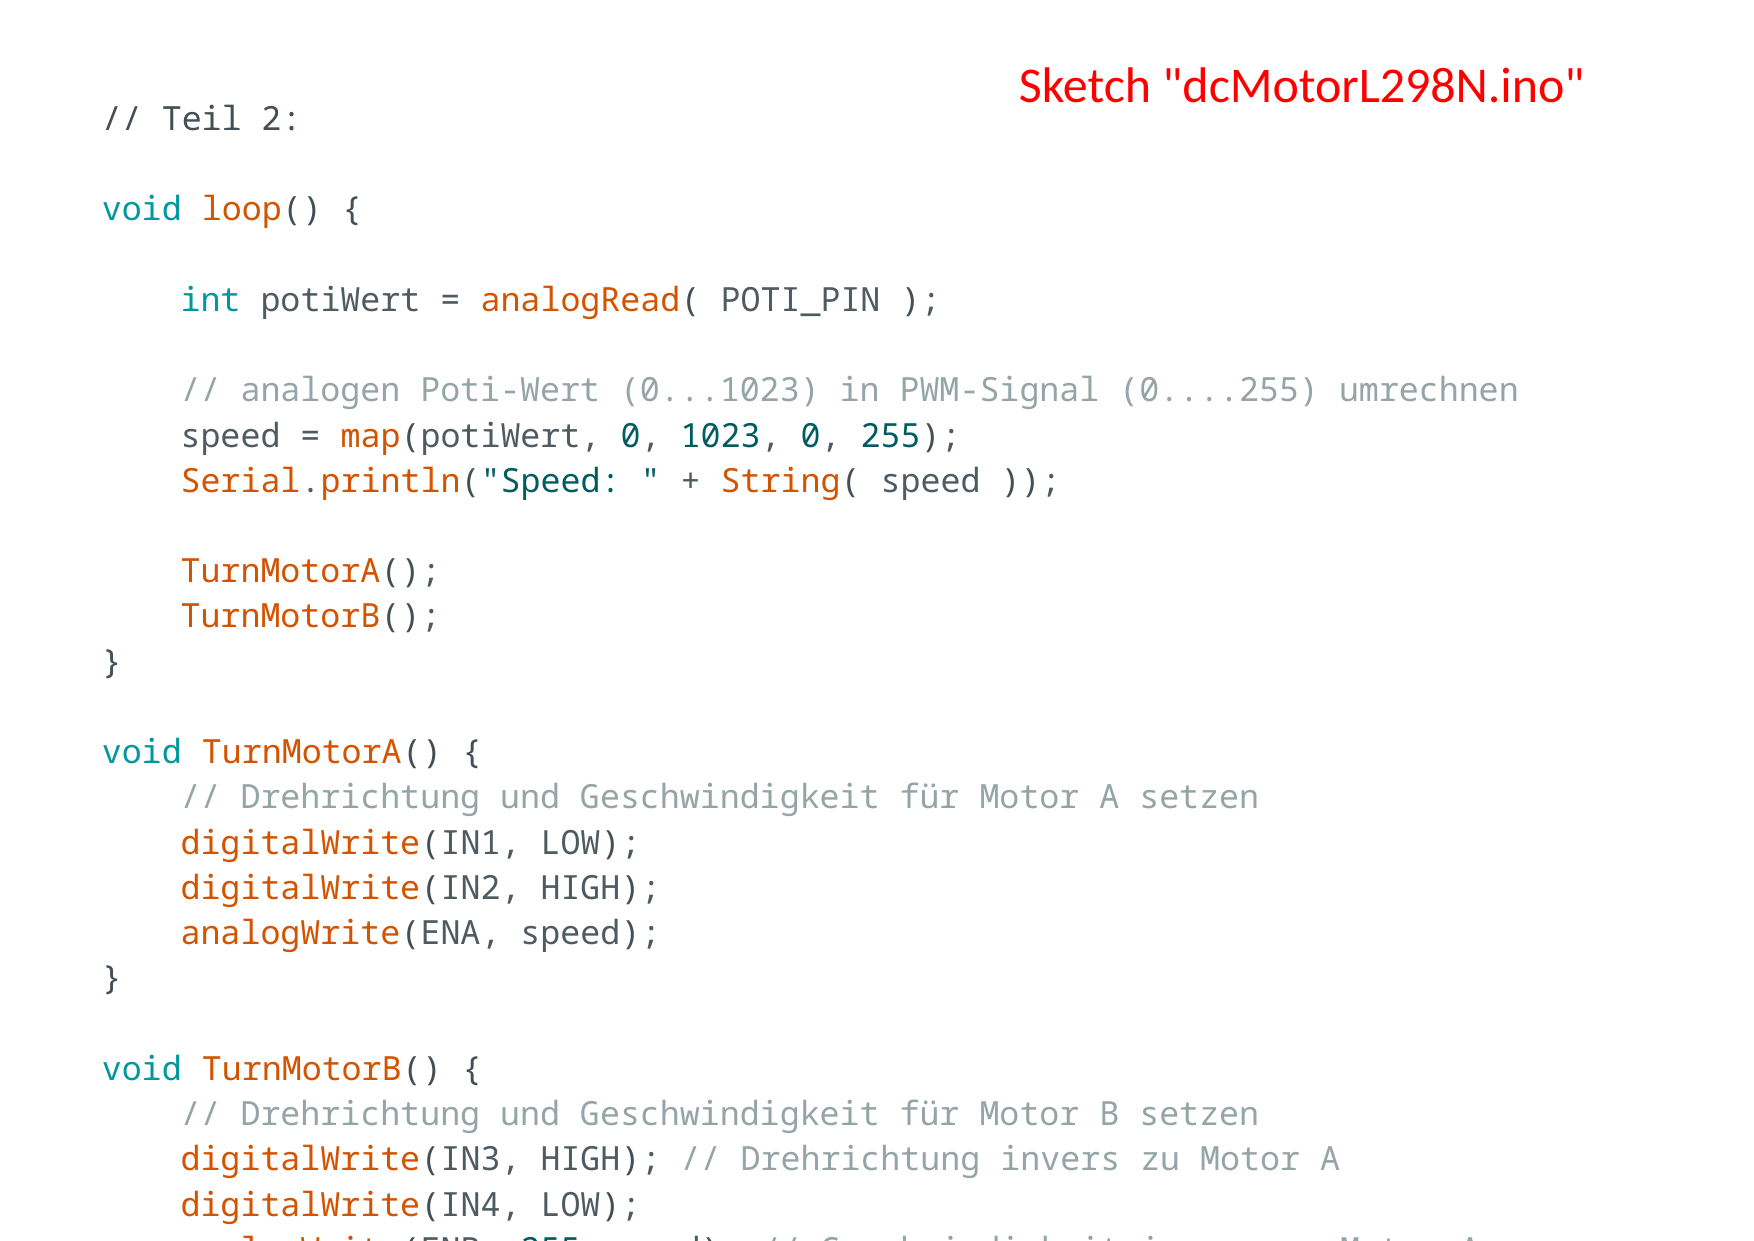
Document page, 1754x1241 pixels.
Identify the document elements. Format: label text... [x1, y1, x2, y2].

text_box // Teil 2: void loop() { int potiWert = analogRead( POTI_PIN ); // analogen Poti-Wert (0...1023) in PWM-Signal (0....255) umrechnen speed = map(potiWert, 0, 1023, 0, 255); Serial.println("Speed: " + String( speed )); TurnMotorA(); TurnMotorB(); } void TurnMotorA() { // Drehrichtung und Geschwindigkeit für Motor A setzen digitalWrite(IN1, LOW); digitalWrite(IN2, HIGH); analogWrite(ENA, speed); } void TurnMotorB() { // Drehrichtung und Geschwindigkeit für Motor B setzen digitalWrite(IN3, HIGH); // Drehrichtung invers zu Motor A digitalWrite(IN4, LOW); analogWrite(ENB, 255-speed); // Geschwindigkeit invers zu Motor A } [86, 87, 1668, 1161]
text_box Sketch "dcMotorL298N.ino" [1003, 57, 1642, 148]
